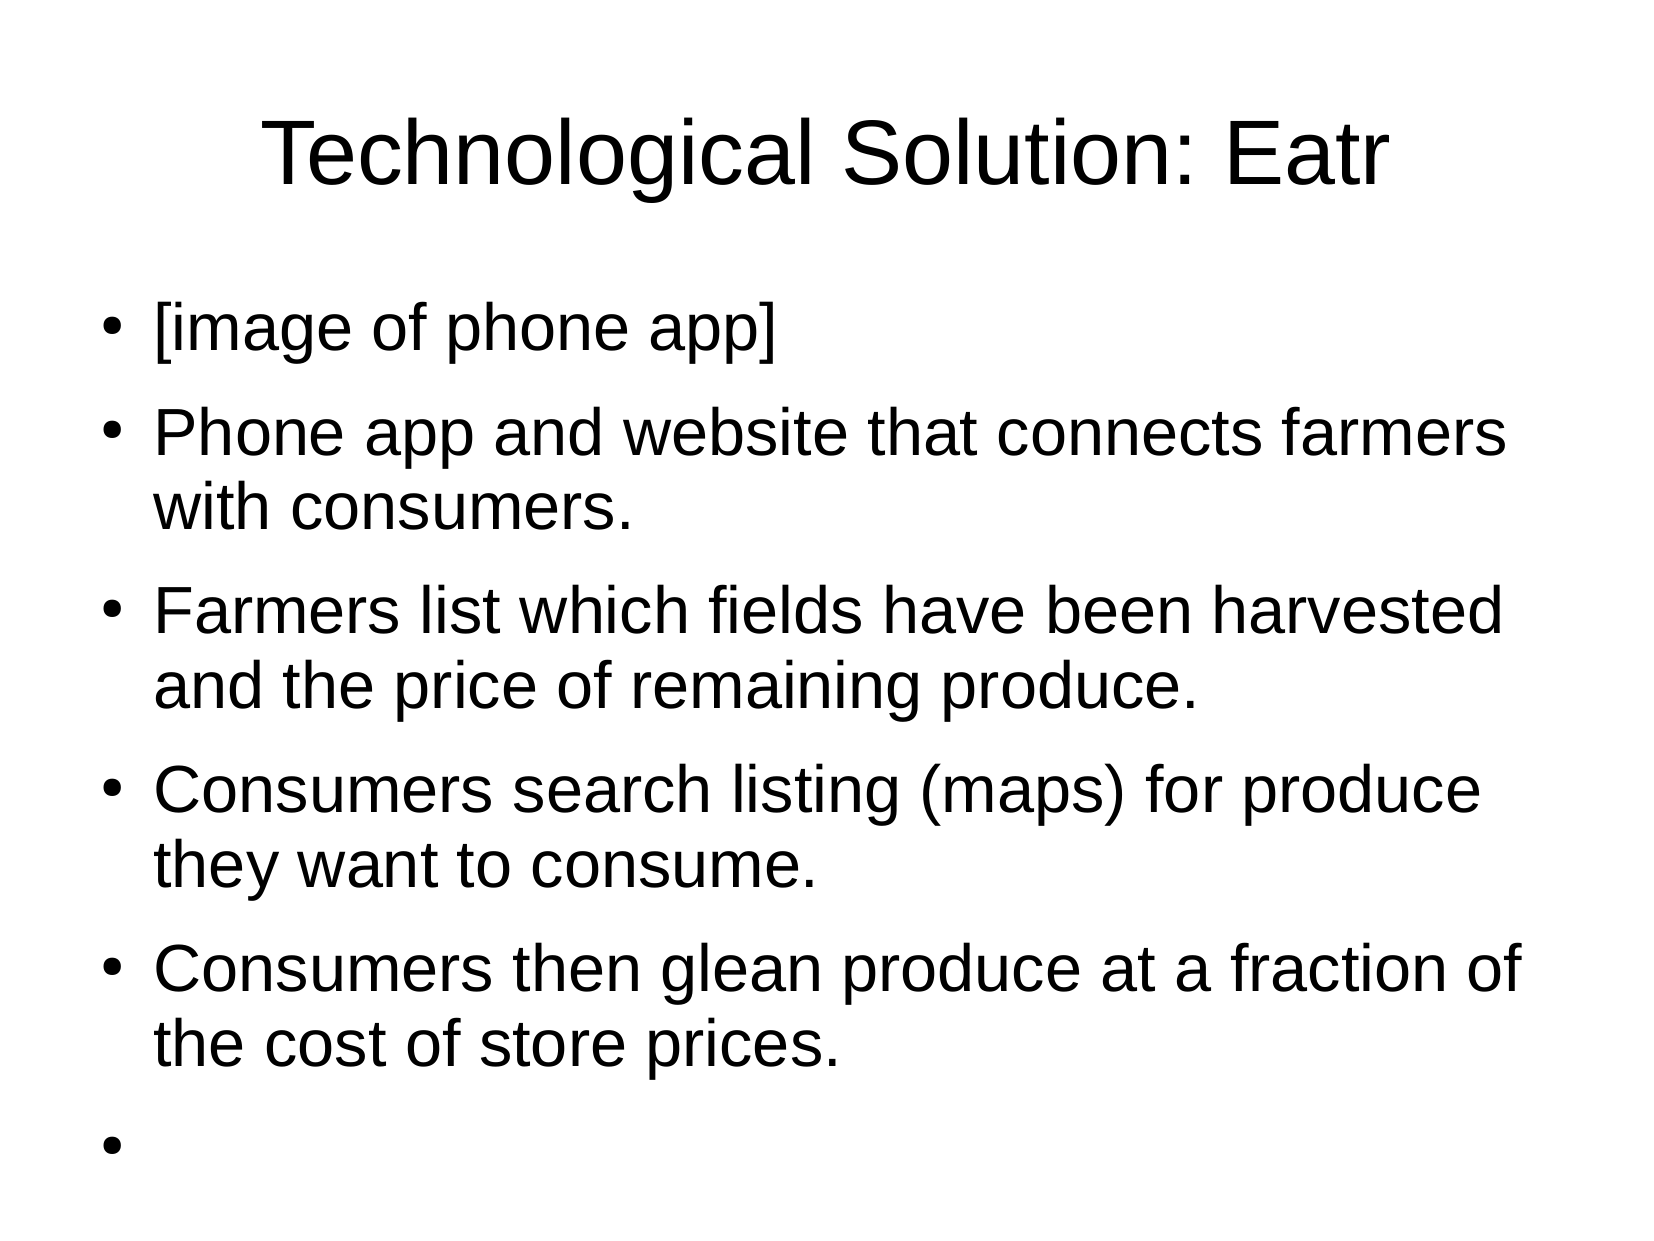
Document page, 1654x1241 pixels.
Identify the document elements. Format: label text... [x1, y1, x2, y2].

title Technological Solution: Eatr [82, 49, 1571, 257]
list [image of phone app] Phone app and website that connects farmers with consumers. Farmers list which fields have been harvested and the price of remaining produce. Consumers search listing (maps) for produce they want to consume. Consumers then glean produce at a fraction of the cost of store prices. [82, 290, 1571, 1180]
